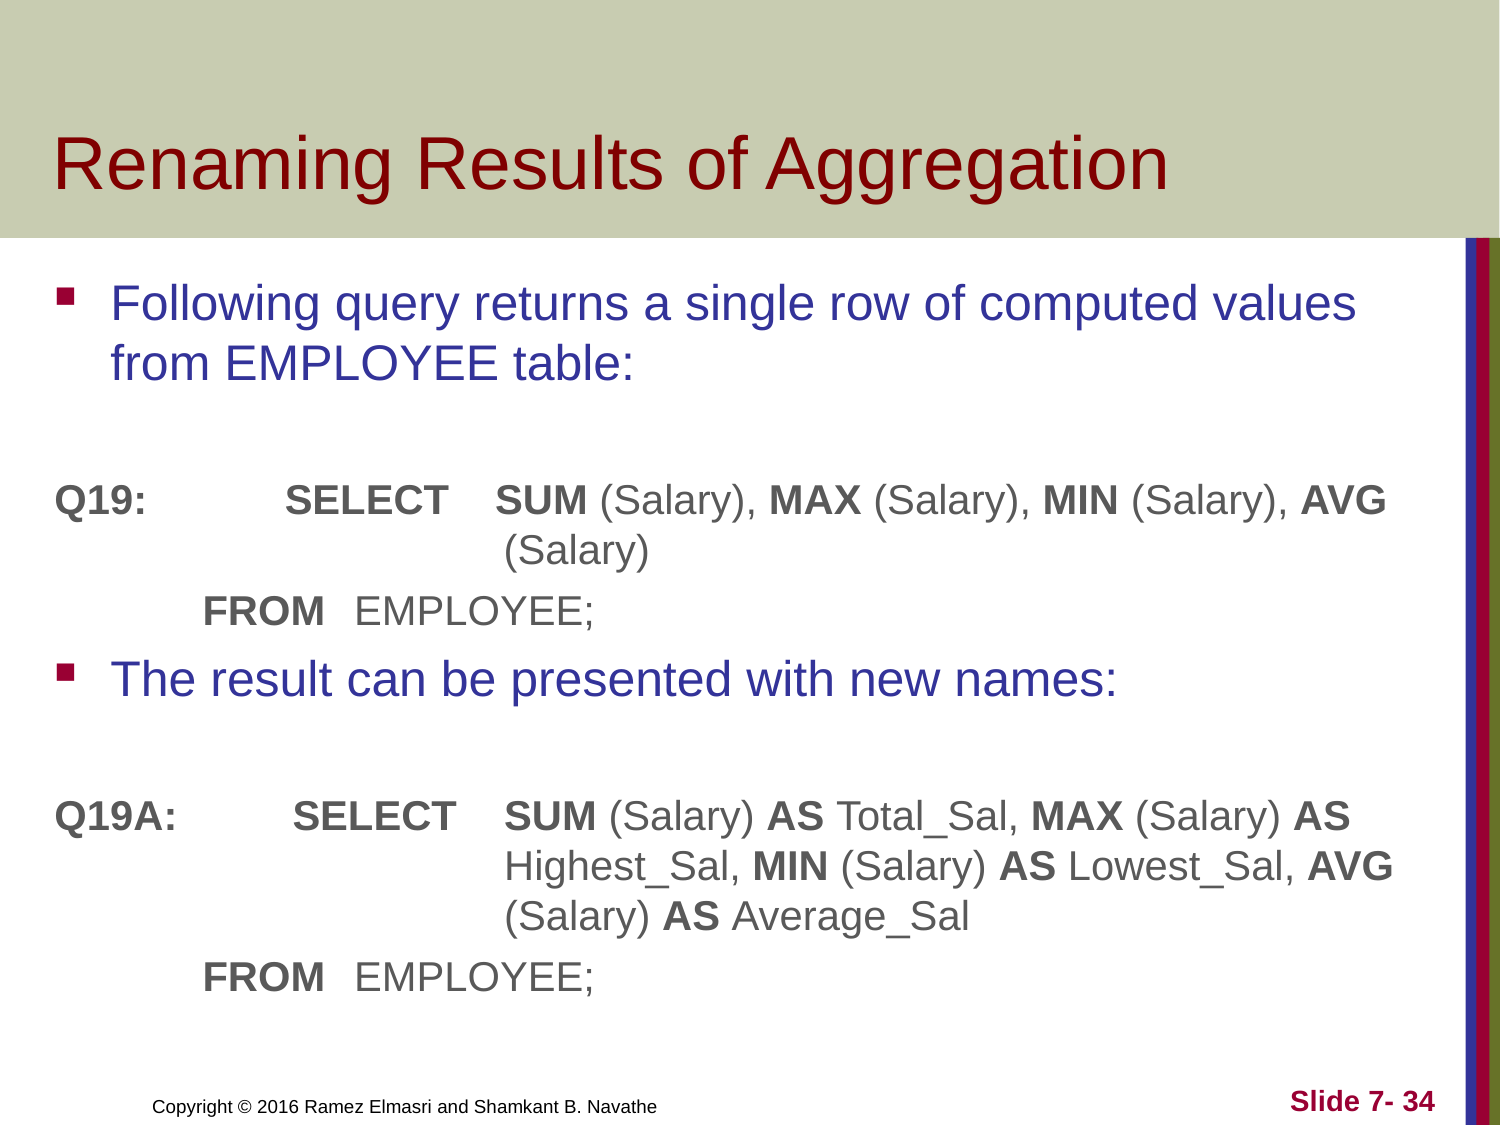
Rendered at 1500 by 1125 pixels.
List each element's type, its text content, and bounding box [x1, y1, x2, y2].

text_box Slide 7- <number> [1137, 1050, 1450, 1125]
list Following query returns a single row of computed values from EMPLOYEE table: Q19: SELECT SUM (Salary), MAX (Salary), MIN (Salary), AVG (Salary) FROM EMPLOYEE; The result can be presented with new names: Q19A: SELECT SUM (Salary) AS Total_Sal, MAX (Salary) AS Highest_Sal, MIN (Salary) AS Lowest_Sal, AVG (Salary) AS Average_Sal FROM EMPLOYEE; [39, 262, 1400, 1013]
title Renaming Results of Aggregation [37, 49, 1317, 213]
